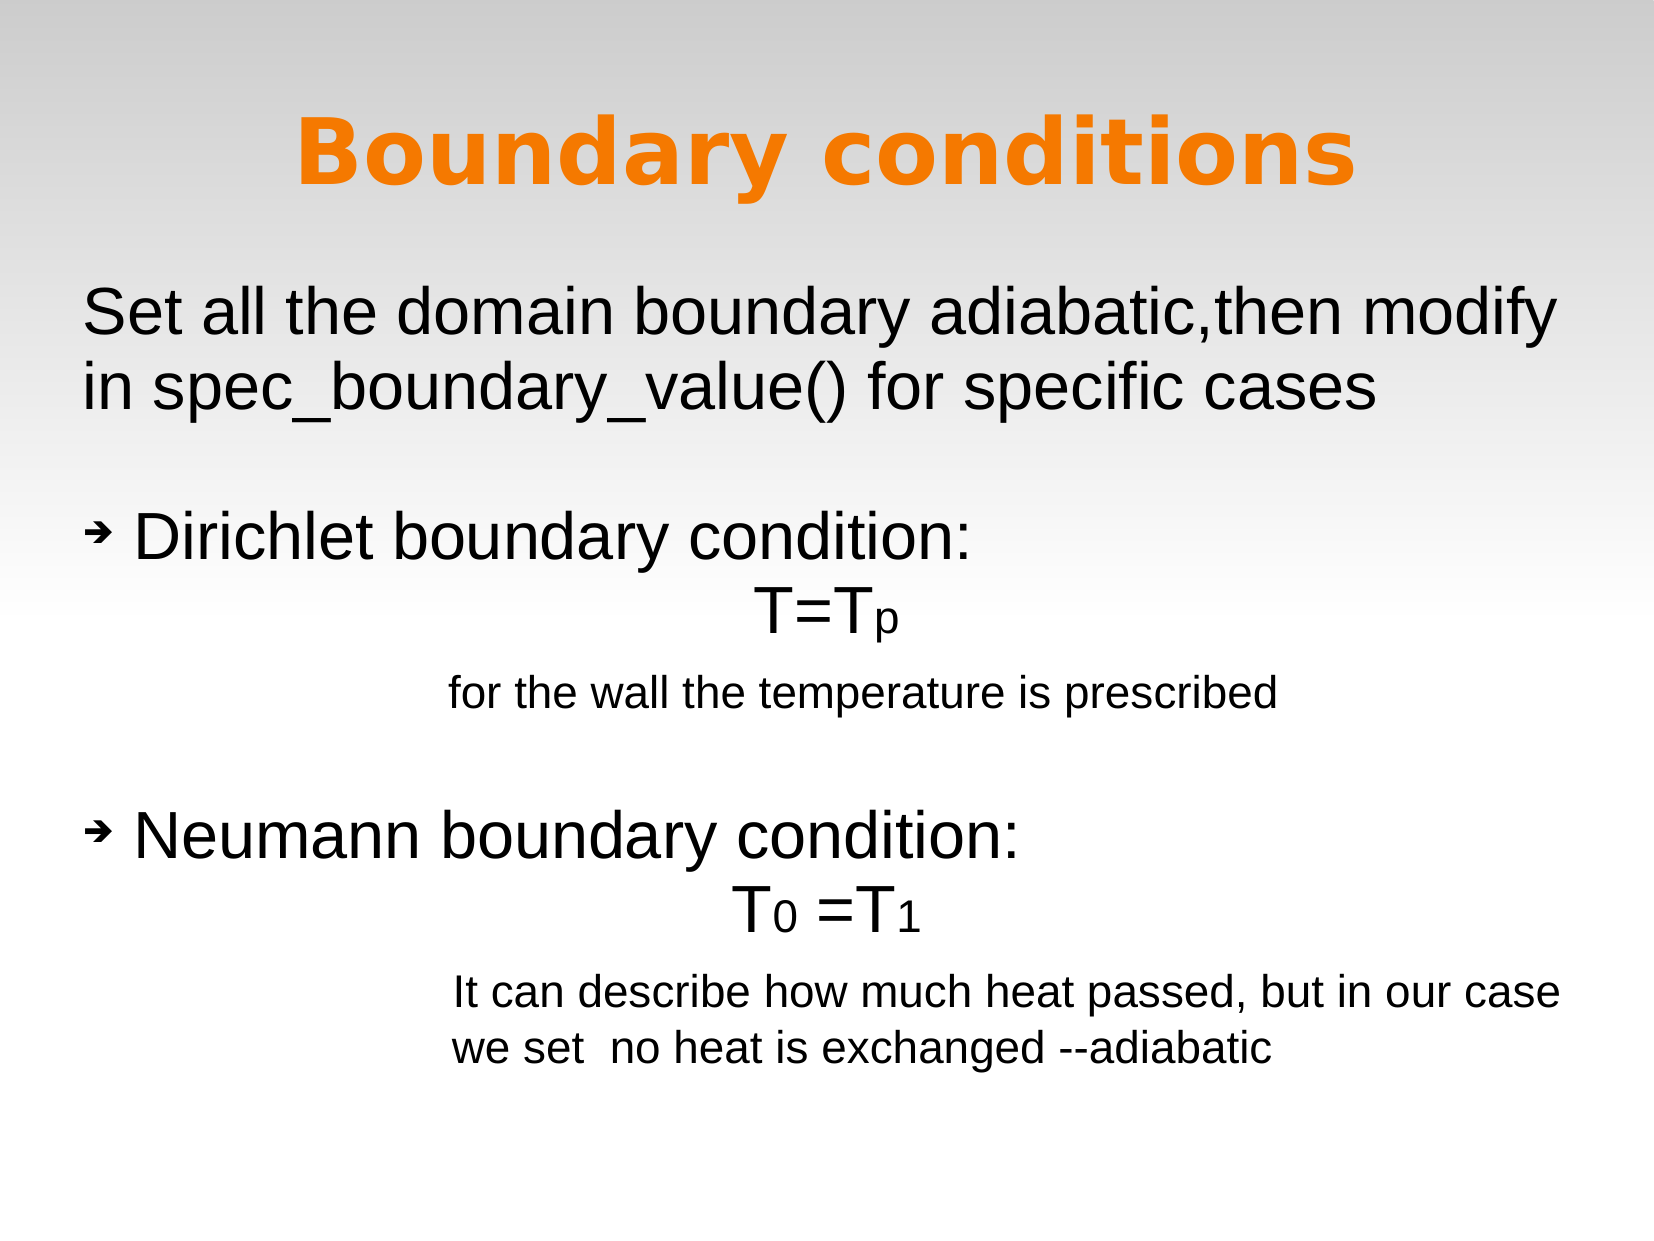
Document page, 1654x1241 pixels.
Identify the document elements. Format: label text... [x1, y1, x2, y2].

title Boundary conditions [82, 49, 1571, 257]
subtitle Set all the domain boundary adiabatic,then modify in spec_boundary_value() for specific cases Dirichlet boundary condition: T=Tp for the wall the temperature is prescribed Neumann boundary condition: T0 =T1 It can describe how much heat passed, but in our case we set no heat is exchanged --adiabatic [82, 274, 1571, 1125]
